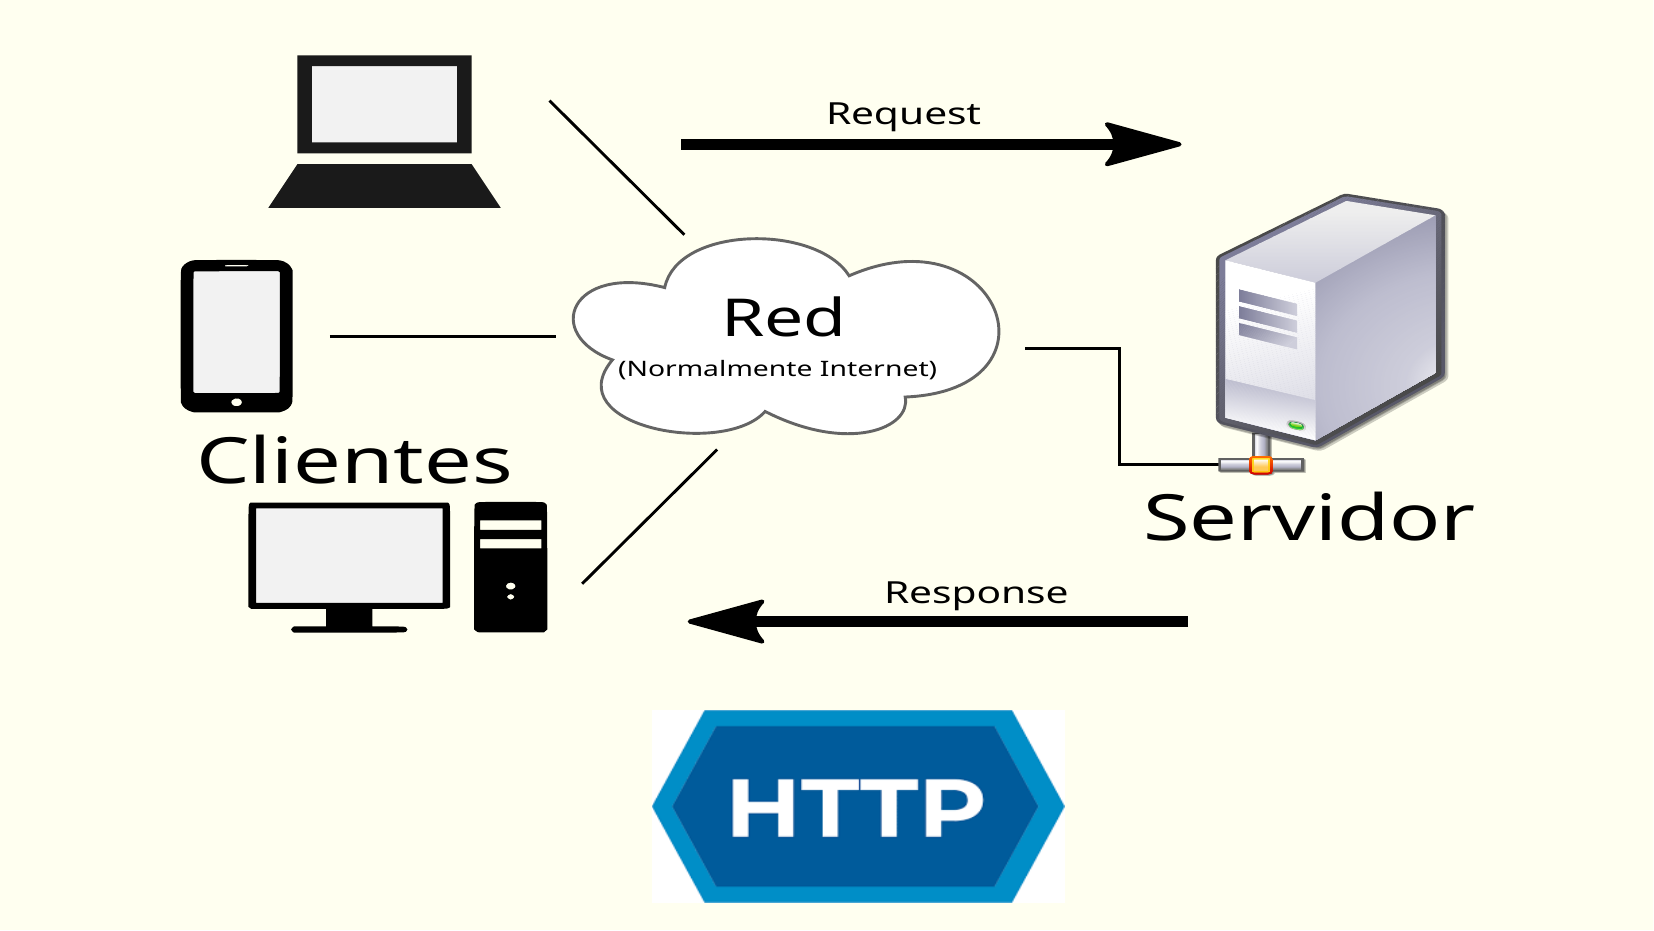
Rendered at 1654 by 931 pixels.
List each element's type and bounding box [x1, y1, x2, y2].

picture [652, 710, 1065, 903]
picture [673, 727, 1037, 886]
picture [58, 8, 1514, 665]
